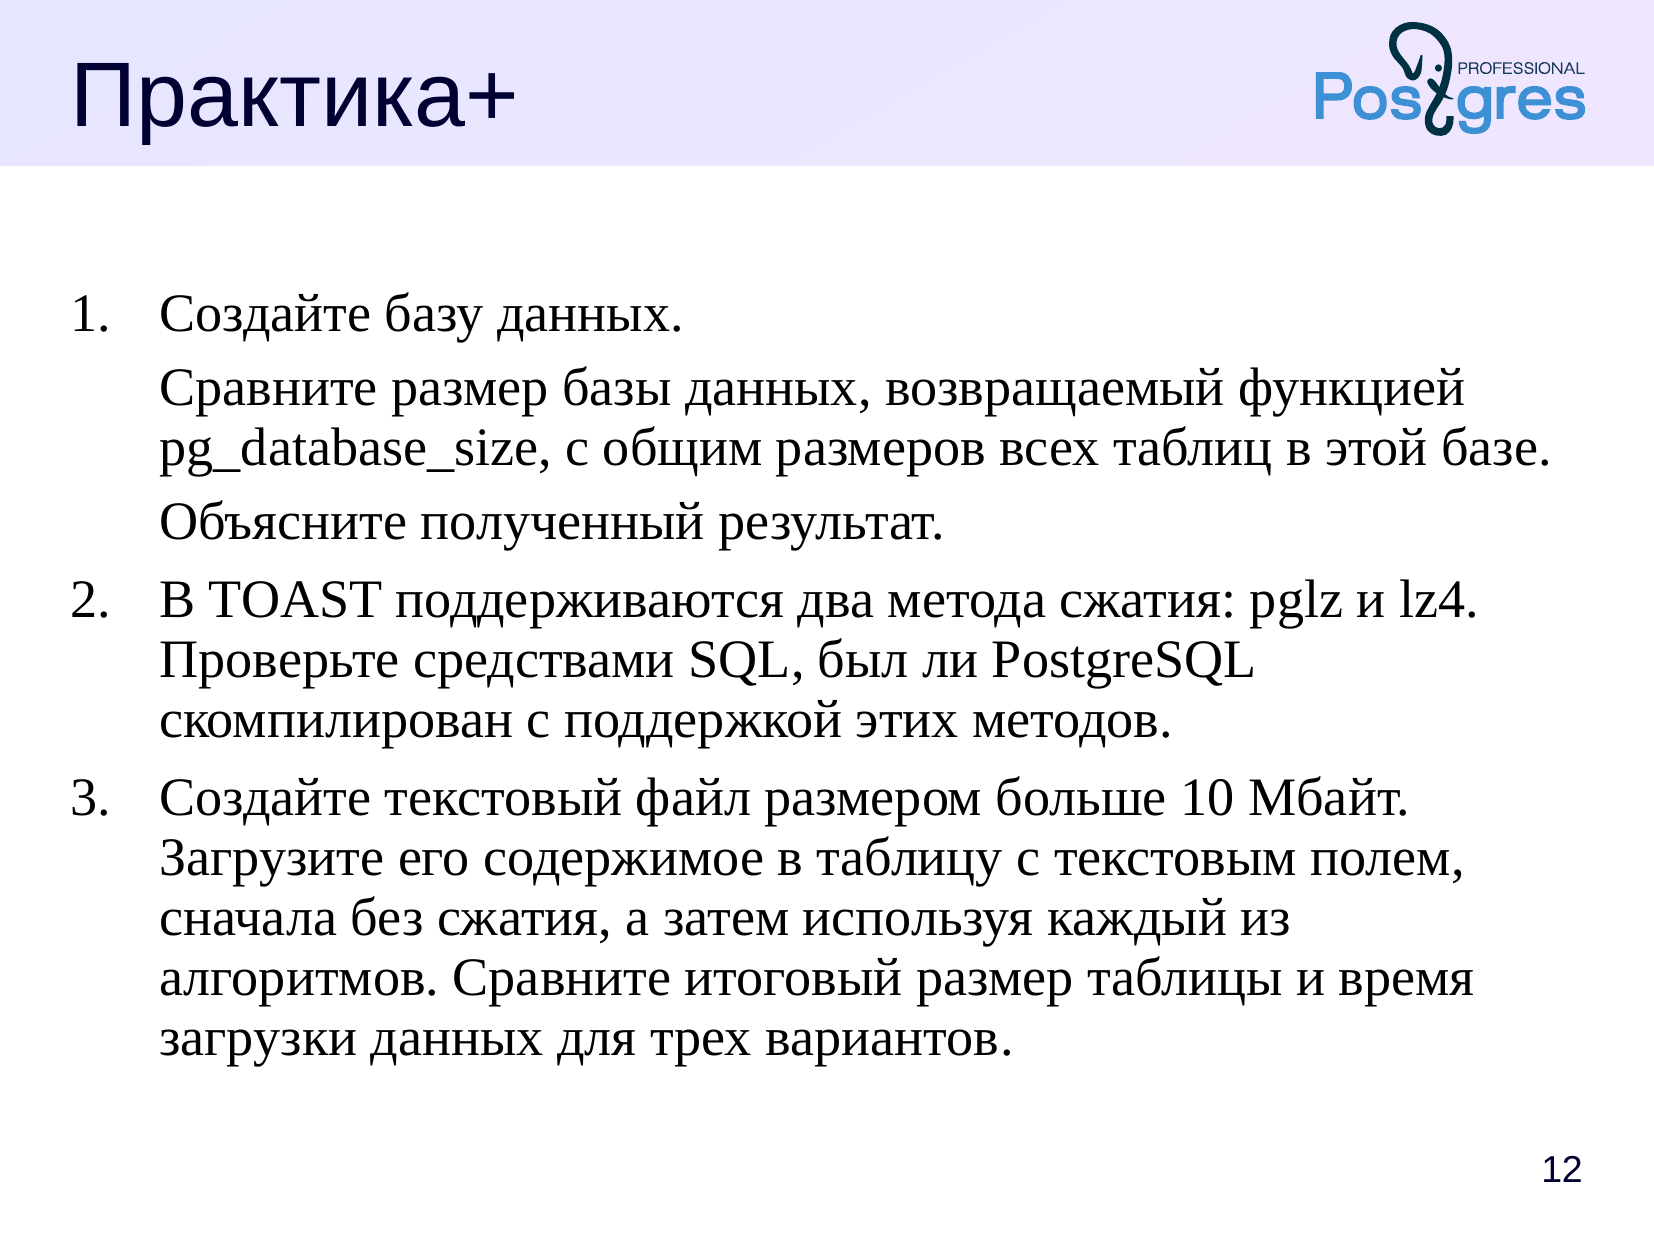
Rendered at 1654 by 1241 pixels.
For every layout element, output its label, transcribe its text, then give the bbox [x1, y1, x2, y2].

title Практика+ [70, 43, 1241, 147]
list Создайте базу данных. Сравните размер базы данных, возвращаемый функцией pg_database_size, с общим размеров всех таблиц в этой базе. Объясните полученный результат. В TOAST поддерживаются два метода сжатия: pglz и lz4. Проверьте средствами SQL, был ли PostgreSQL скомпилирован с поддержкой этих методов. Создайте текстовый файл размером больше 10 Мбайт. Загрузите его содержимое в таблицу с текстовым полем, сначала без сжатия, а затем используя каждый из алгоритмов. Сравните итоговый размер таблицы и время загрузки данных для трех вариантов. [70, 283, 1583, 1134]
